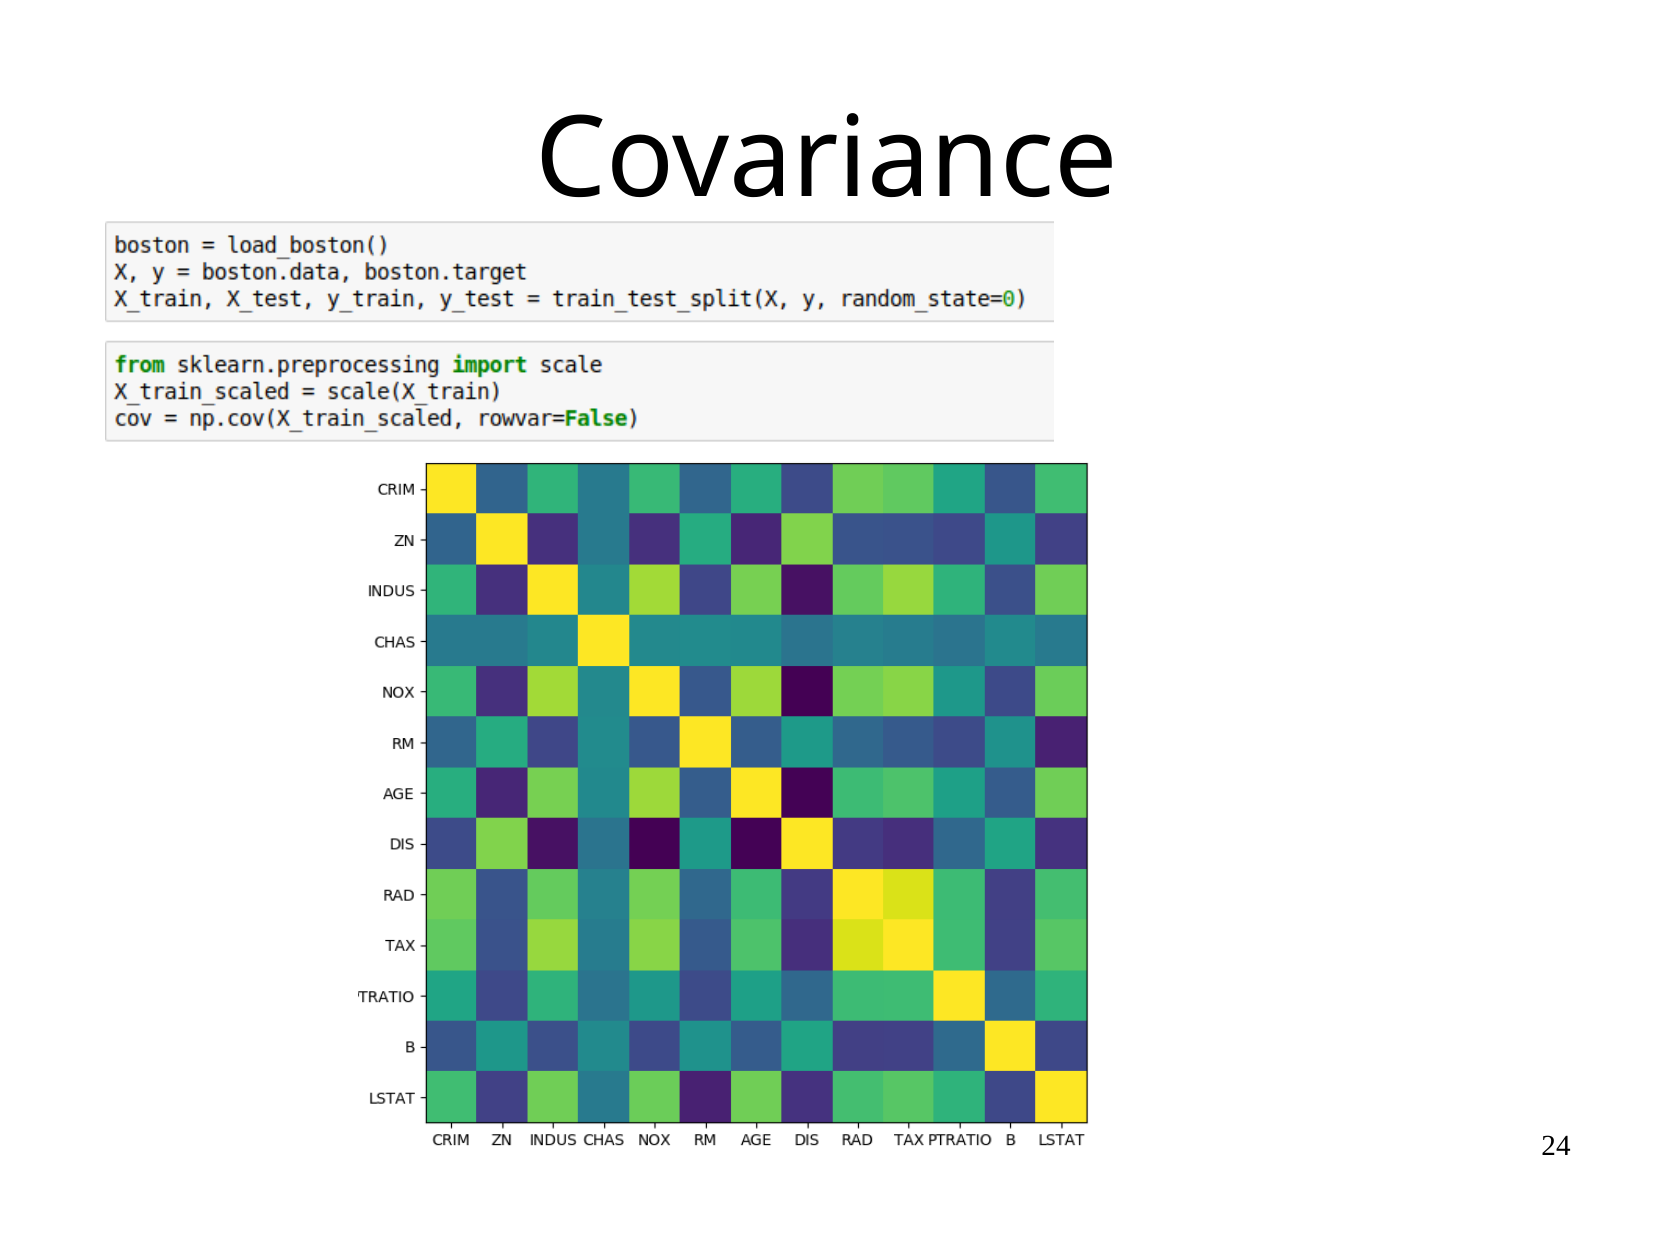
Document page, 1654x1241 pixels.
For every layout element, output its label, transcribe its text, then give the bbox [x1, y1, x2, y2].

picture [105, 209, 1054, 445]
title Covariance [82, 49, 1571, 257]
picture [358, 450, 1126, 1156]
